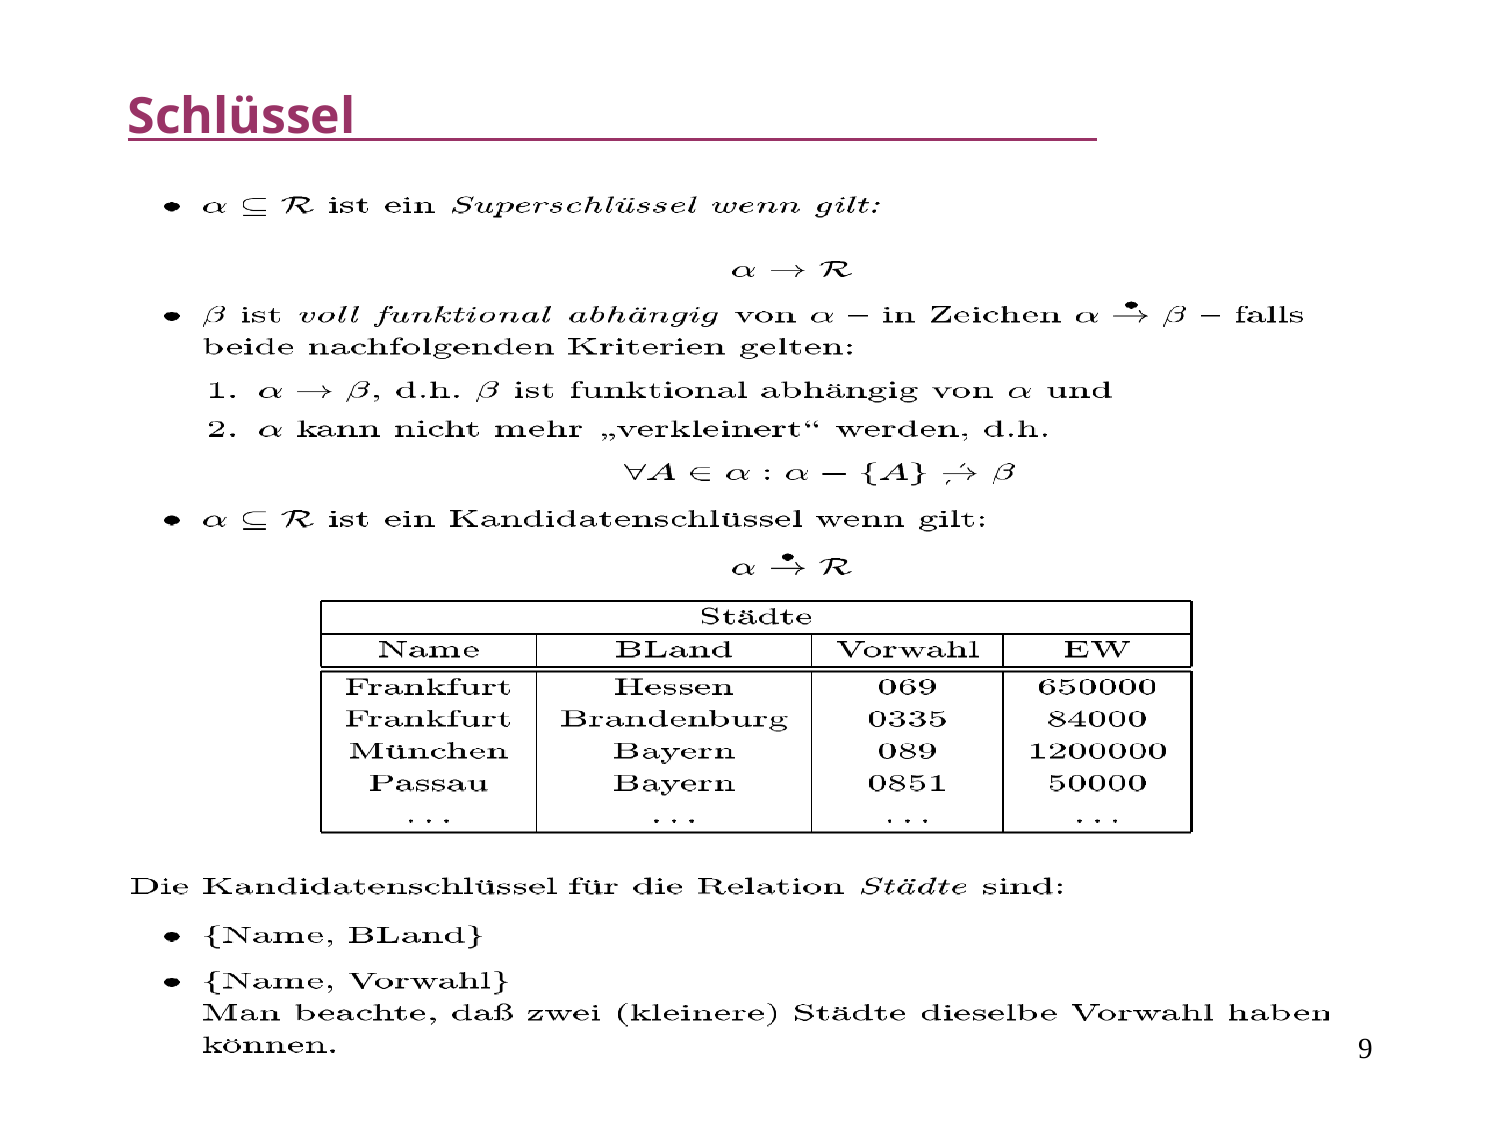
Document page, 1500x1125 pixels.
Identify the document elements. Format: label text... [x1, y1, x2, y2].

picture [112, 177, 1329, 1063]
title Schlüssel [112, 52, 1388, 178]
